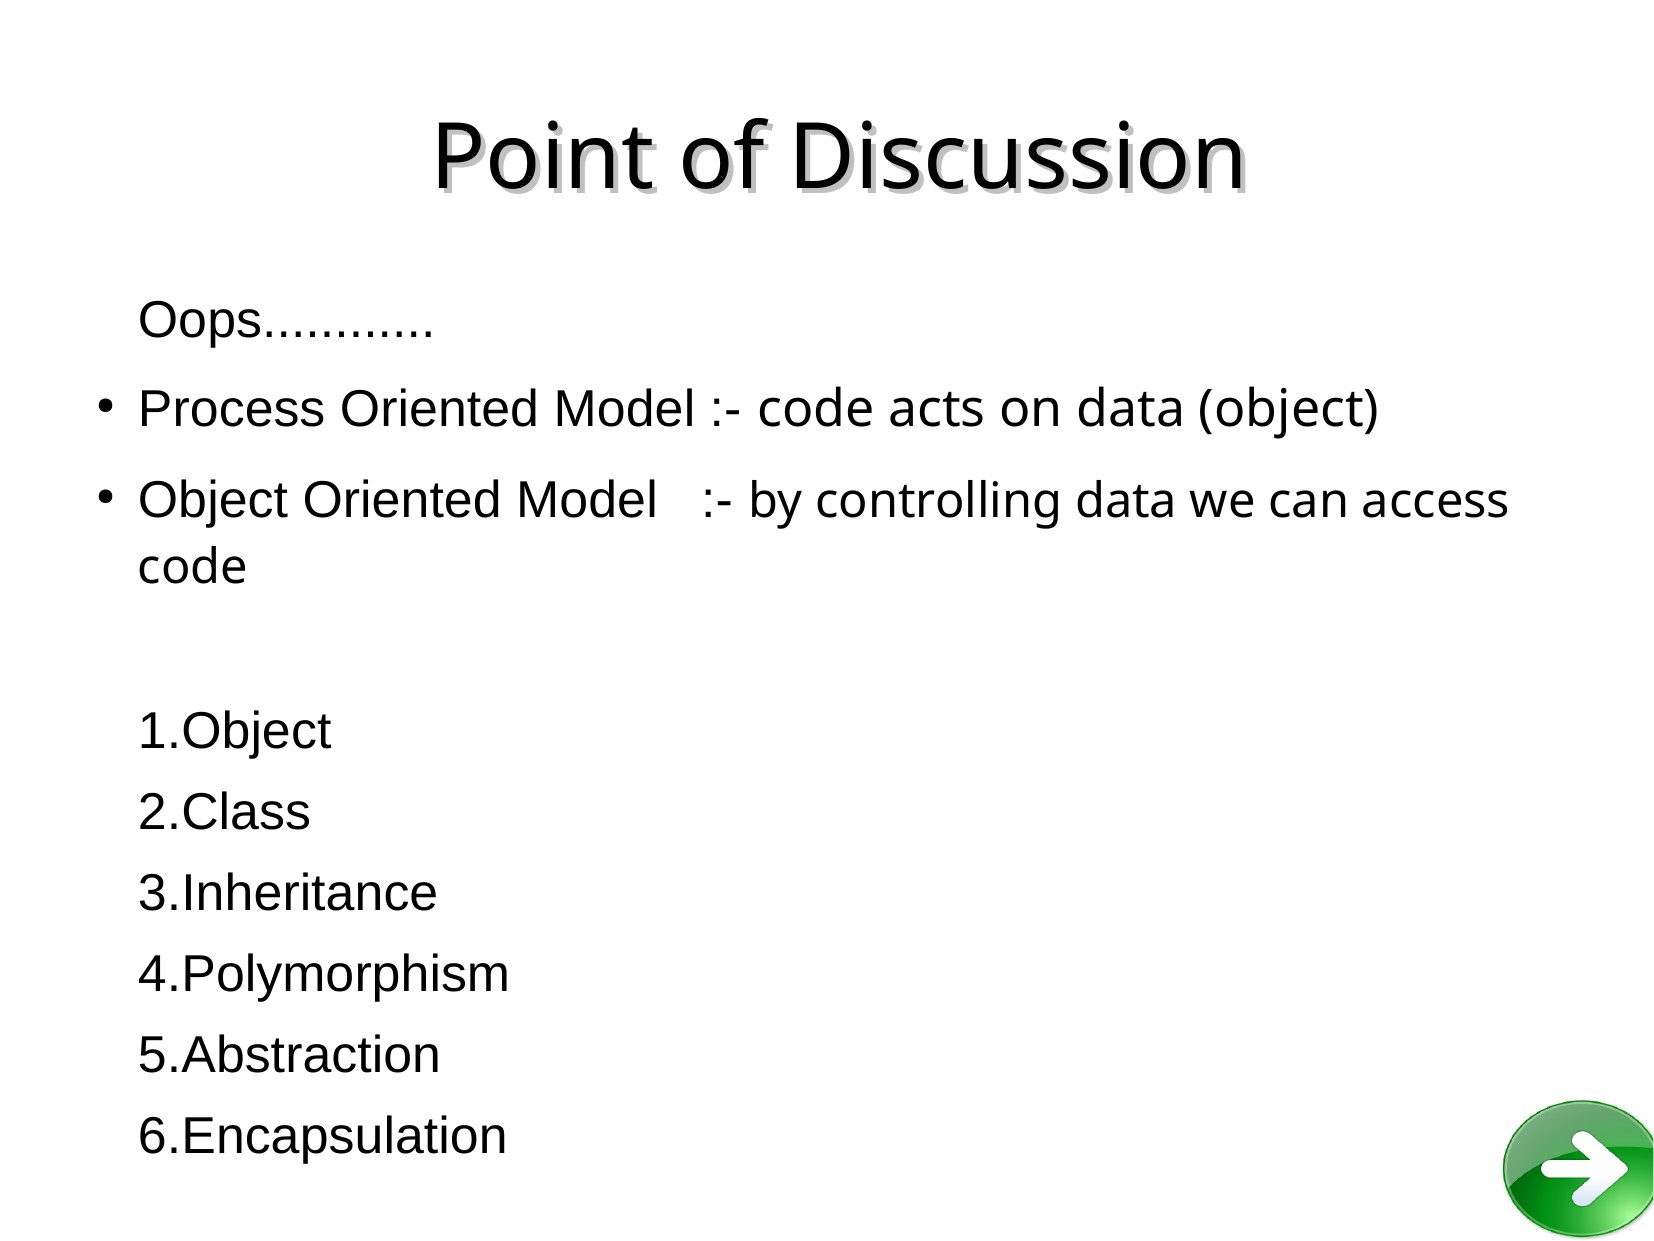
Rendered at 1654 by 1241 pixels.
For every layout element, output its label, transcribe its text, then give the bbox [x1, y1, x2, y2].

title Point of Discussion [82, 49, 1571, 257]
picture [1500, 1098, 1654, 1241]
list Oops............ Process Oriented Model :- code acts on data (object) Object Oriented Model :- by controlling data we can access code 1.Object 2.Class 3.Inheritance 4.Polymorphism 5.Abstraction 6.Encapsulation [82, 290, 1571, 1170]
